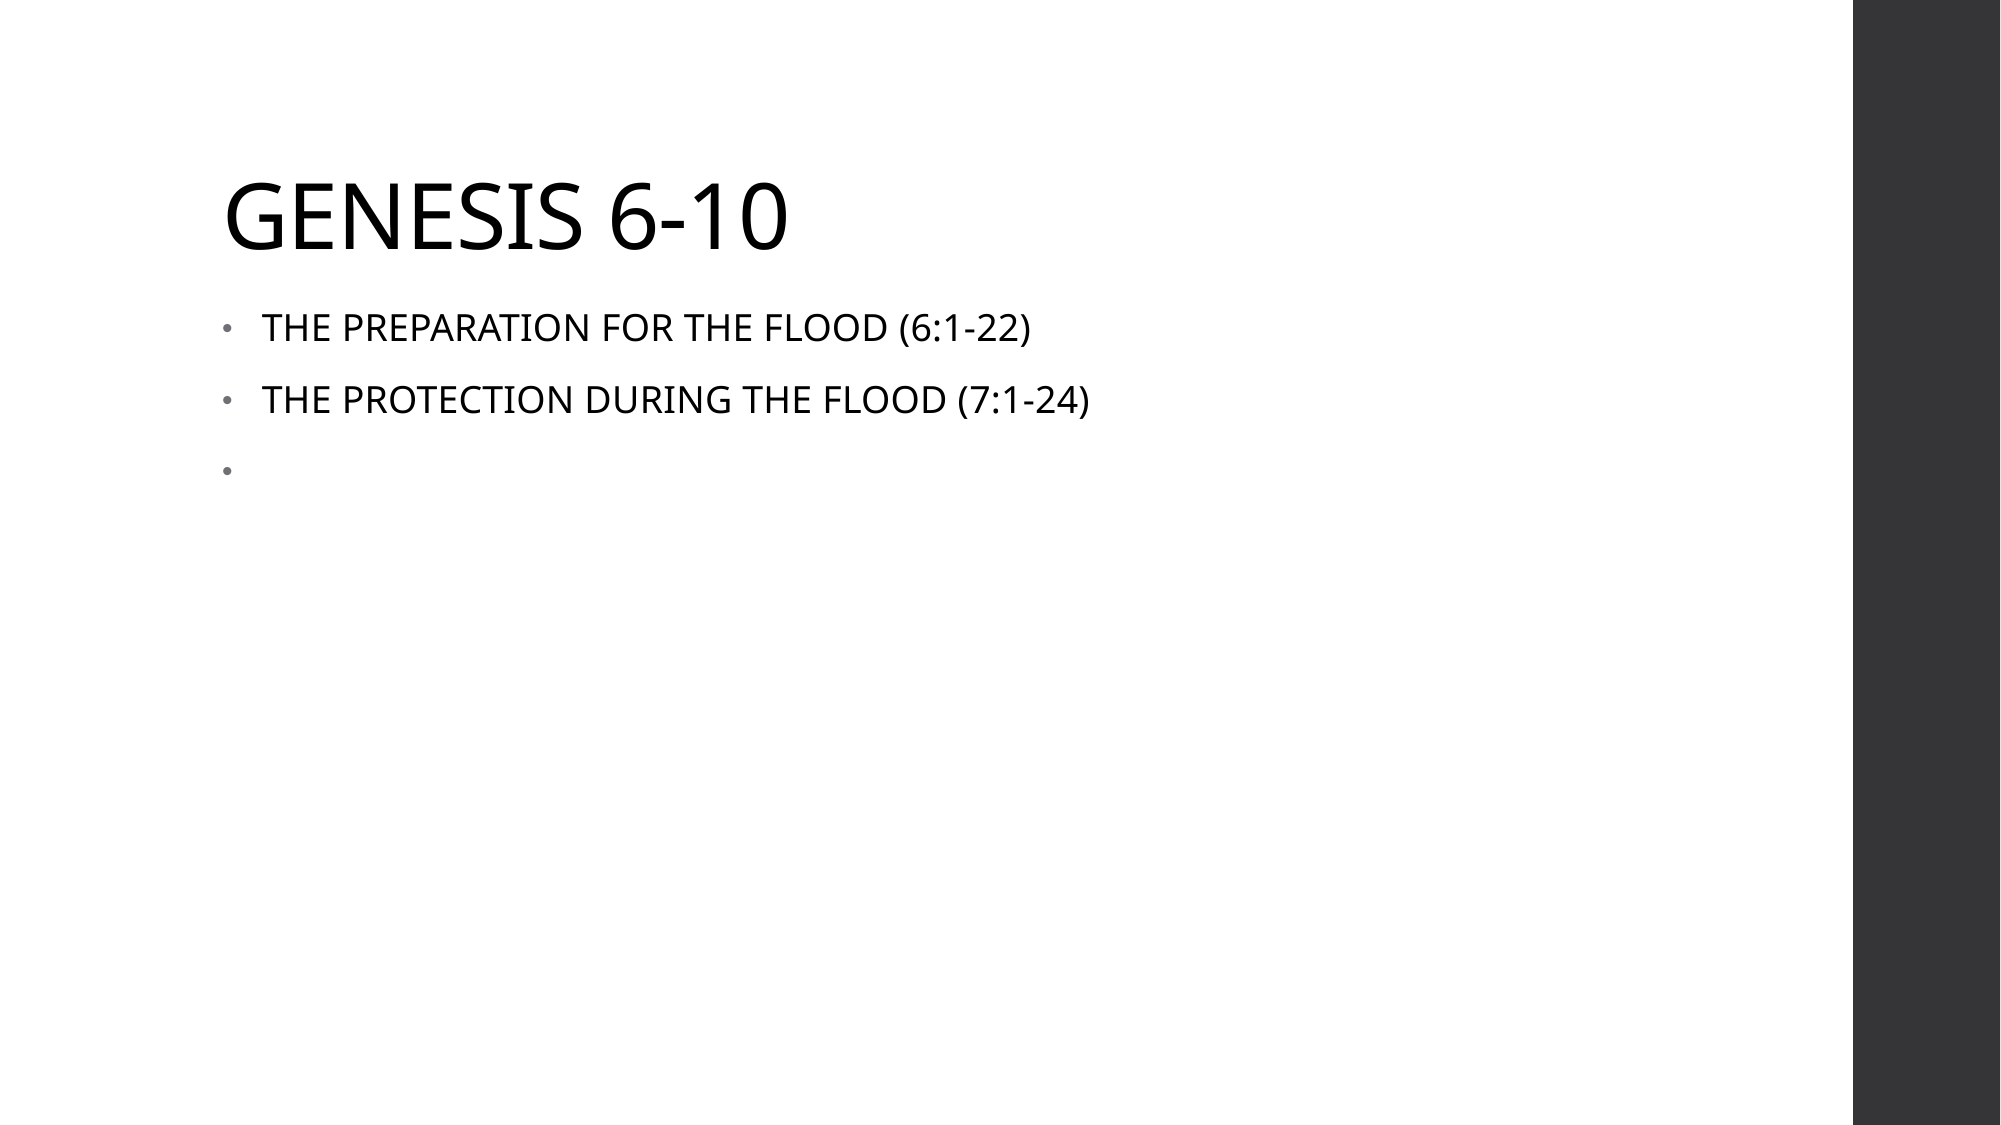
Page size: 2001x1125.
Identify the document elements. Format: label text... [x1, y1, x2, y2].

title GENESIS 6-10 [206, 60, 1797, 278]
list THE PREPARATION FOR THE FLOOD (6:1-22) THE PROTECTION DURING THE FLOOD (7:1-24) [206, 299, 1617, 1014]
